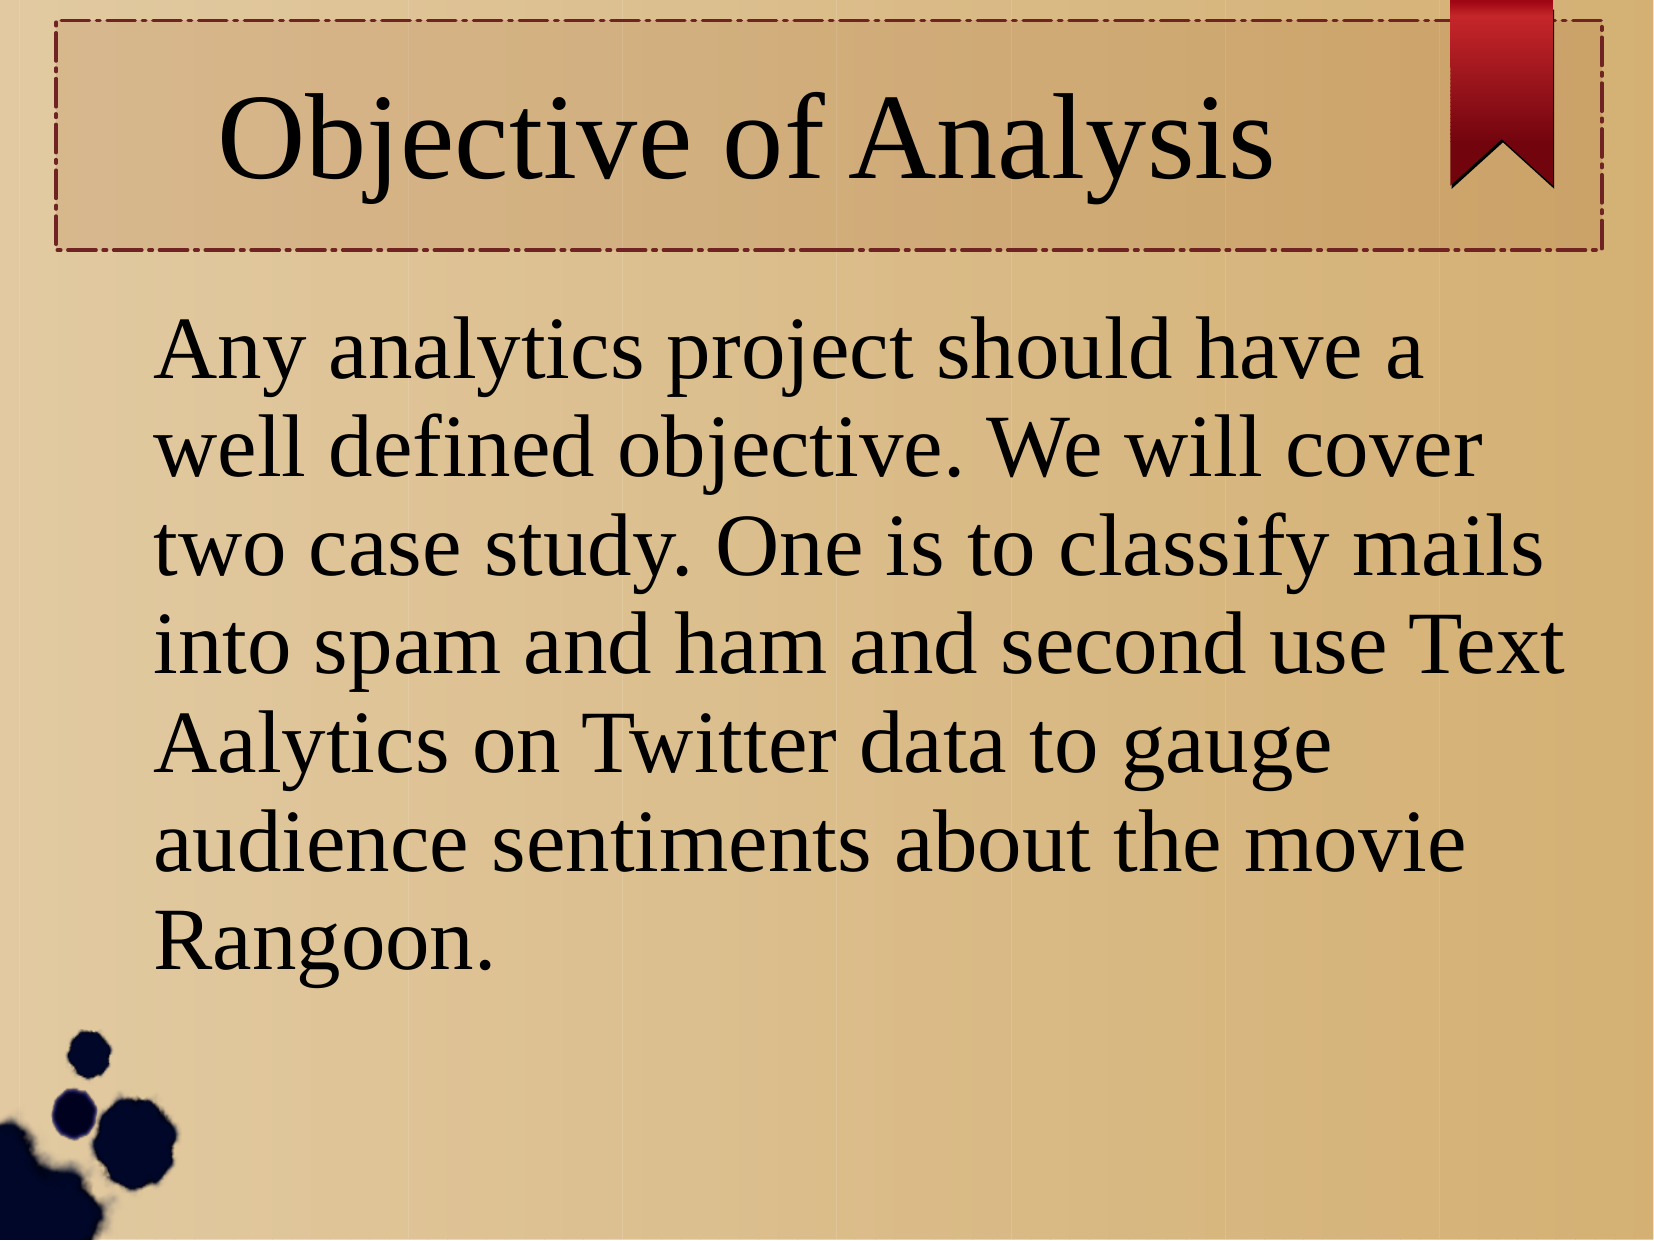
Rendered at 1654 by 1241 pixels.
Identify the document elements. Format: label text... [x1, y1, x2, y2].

title Objective of Analysis [82, 47, 1412, 229]
list Any analytics project should have a well defined objective. We will cover two case study. One is to classify mails into spam and ham and second use Text Aalytics on Twitter data to gauge audience sentiments about the movie Rangoon. [82, 299, 1571, 1019]
